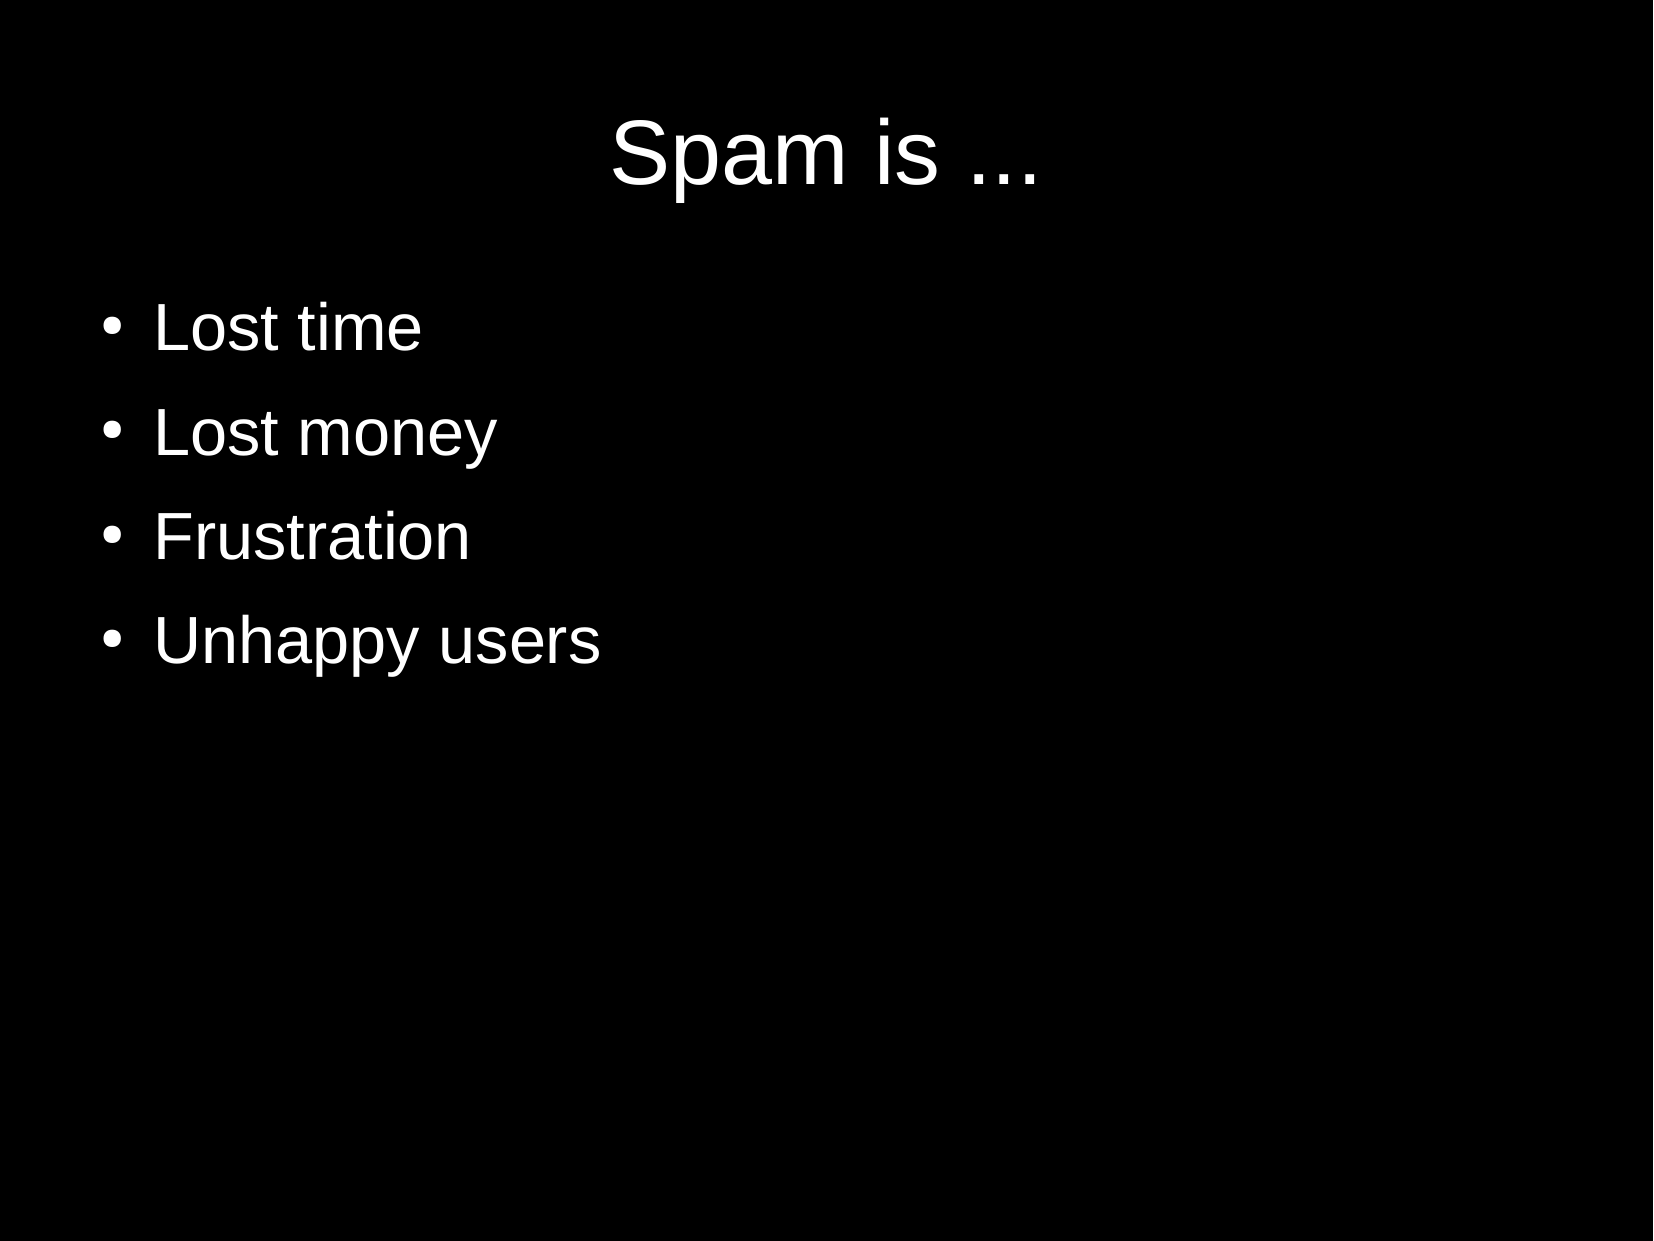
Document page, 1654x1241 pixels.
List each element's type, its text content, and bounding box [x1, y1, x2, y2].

title Spam is ... [82, 56, 1571, 250]
list Lost time Lost money Frustration Unhappy users [82, 290, 1571, 1109]
